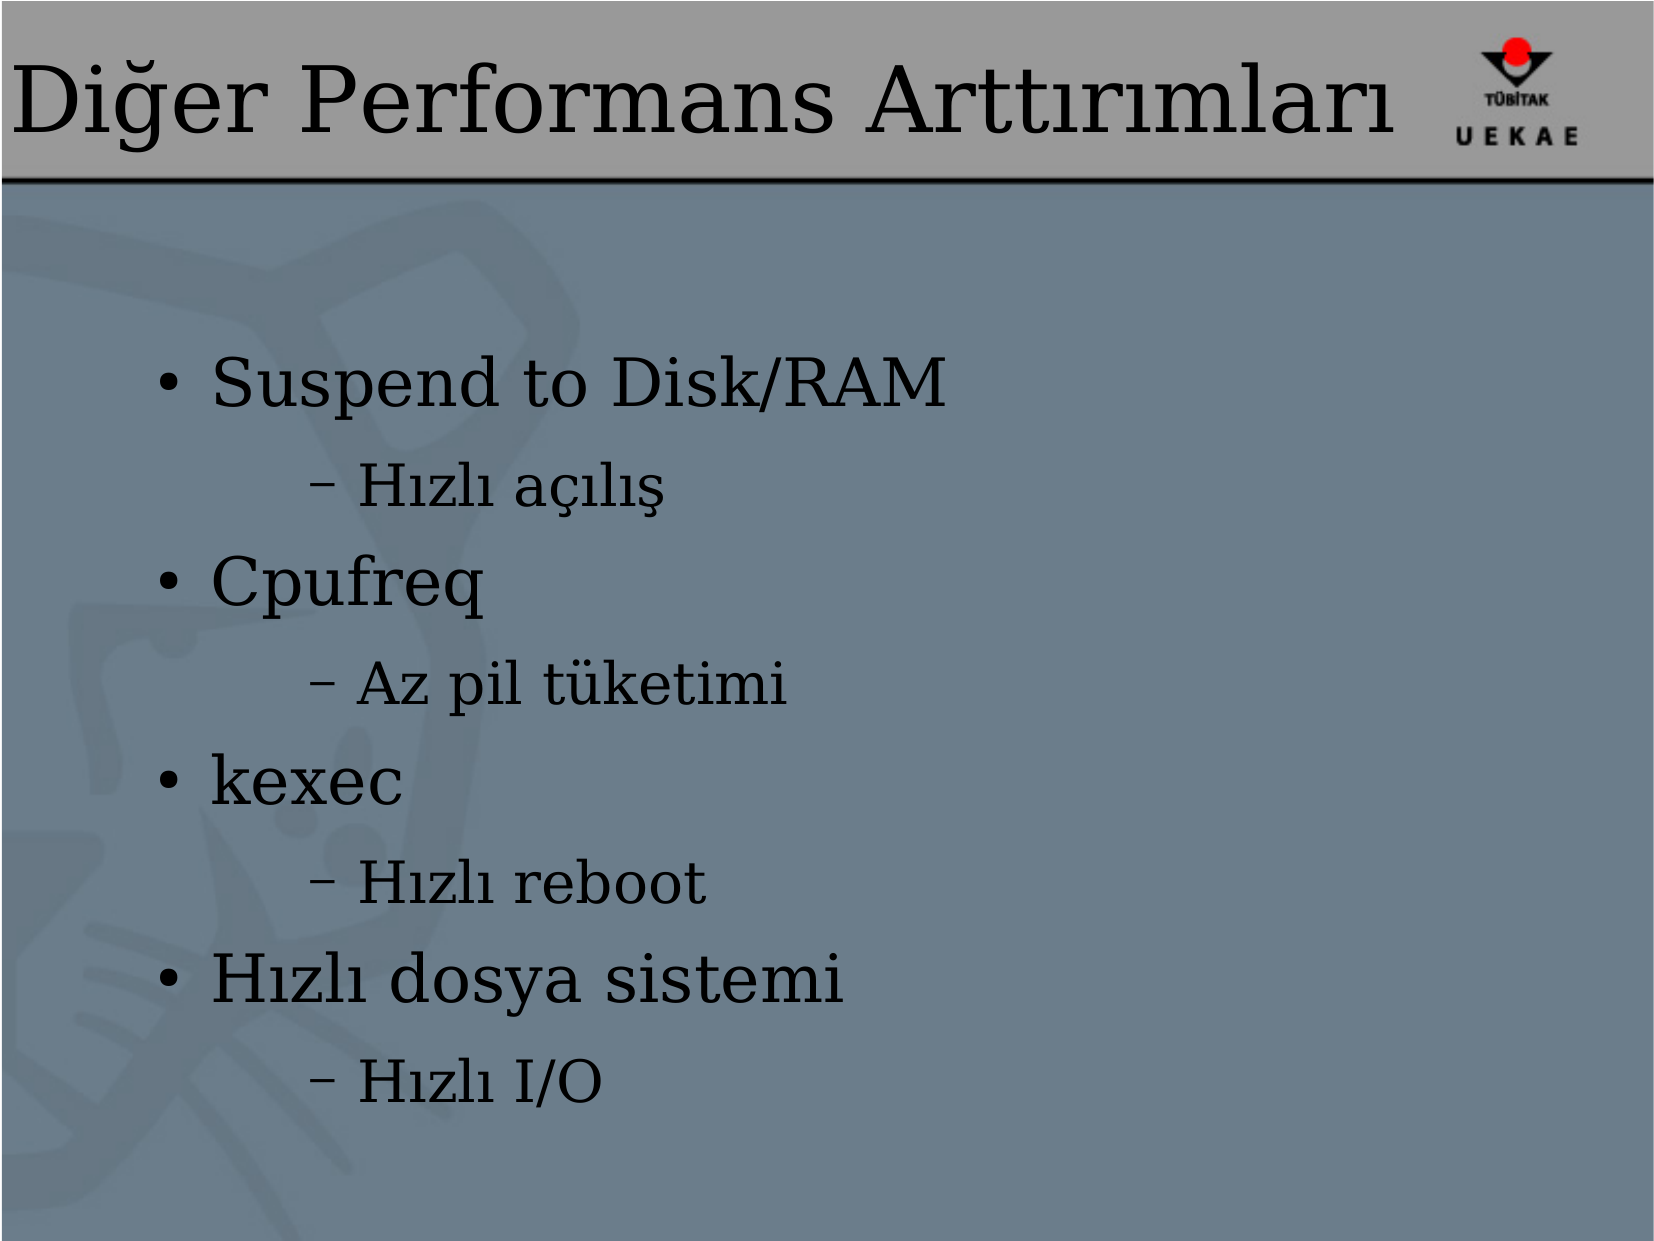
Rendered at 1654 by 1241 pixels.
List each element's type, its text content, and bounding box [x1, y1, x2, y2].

title Diğer Performans Arttırımları [0, 0, 1410, 204]
list Suspend to Disk/RAM Hızlı açılış Cpufreq Az pil tüketimi kexec Hızlı reboot Hızlı dosya sistemi Hızlı I/O [121, 344, 1534, 1127]
picture [1, 1, 1654, 1241]
